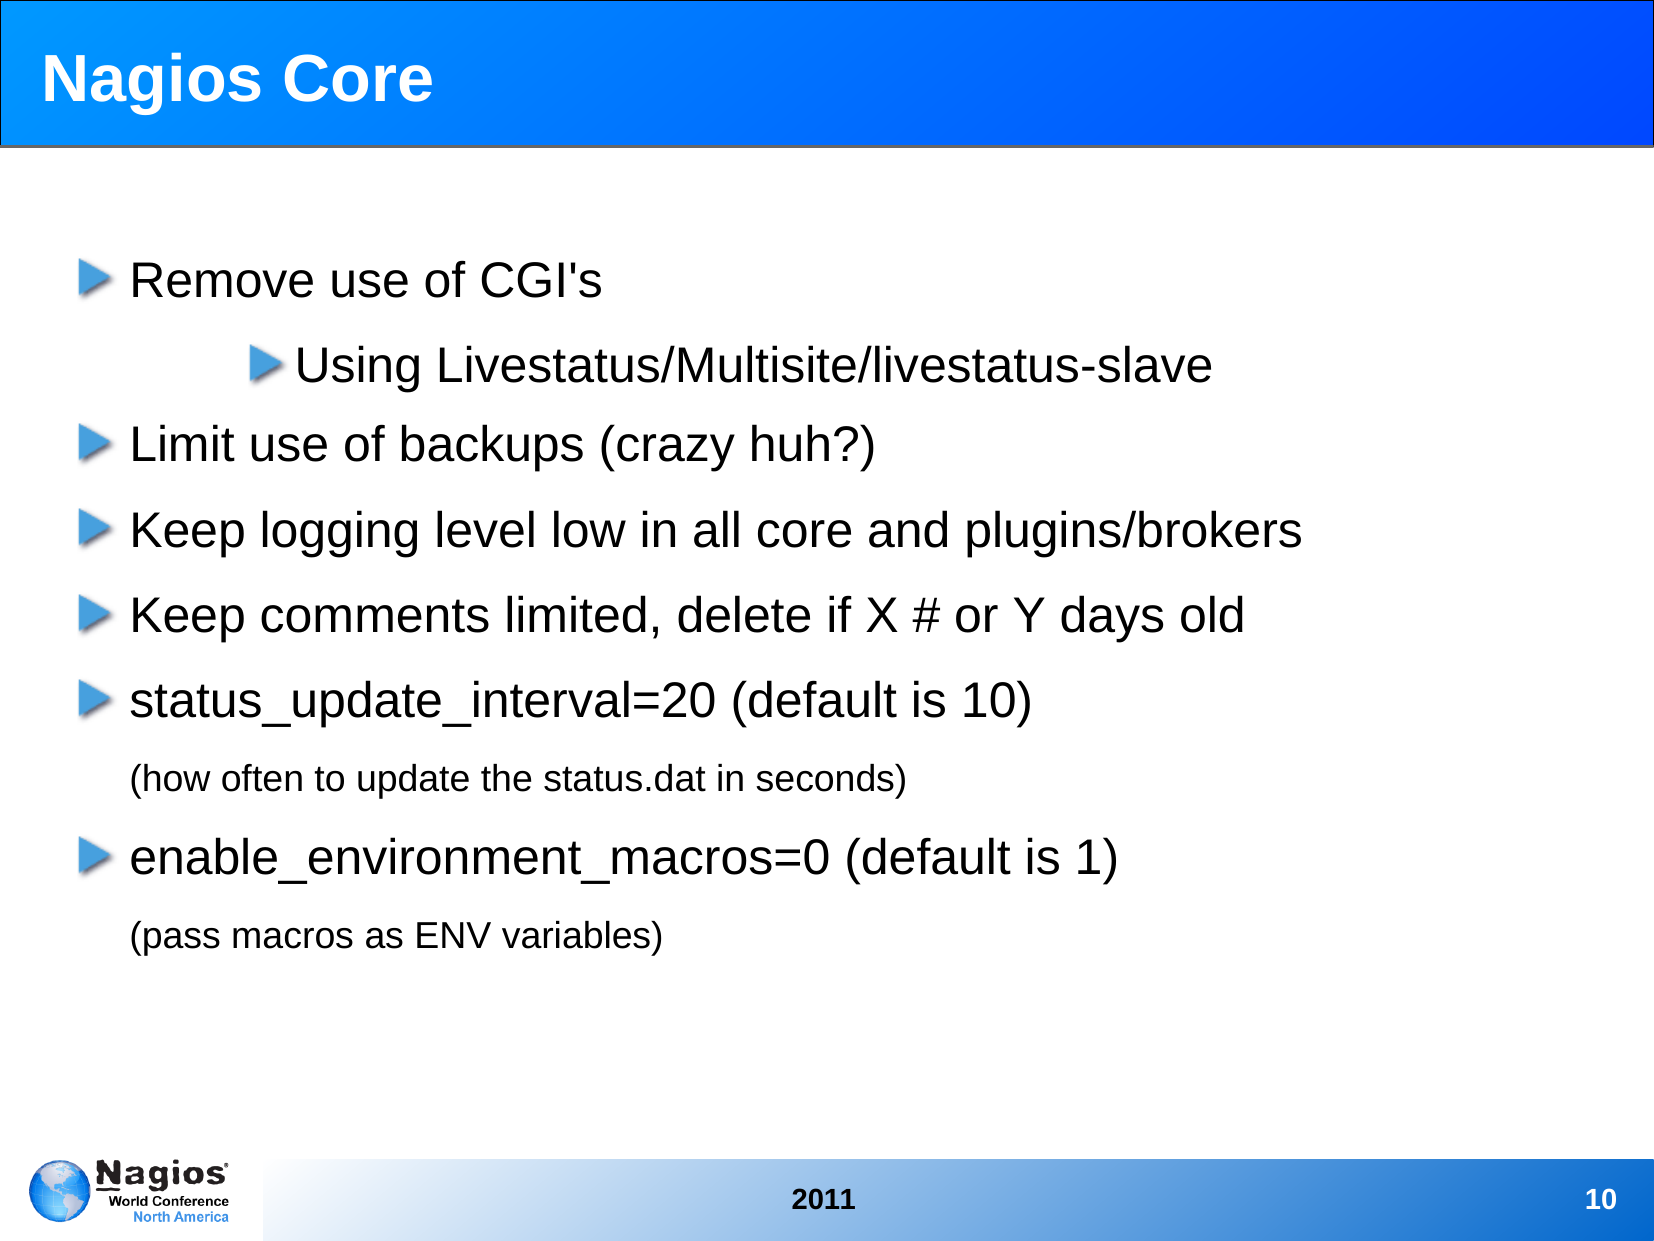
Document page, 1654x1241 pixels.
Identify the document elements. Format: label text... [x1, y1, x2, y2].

list Remove use of CGI's Using Livestatus/Multisite/livestatus-slave Limit use of backups (crazy huh?) Keep logging level low in all core and plugins/brokers Keep comments limited, delete if X # or Y days old status_update_interval=20 (default is 10) (how often to update the status.dat in seconds) enable_environment_macros=0 (default is 1) (pass macros as ENV variables) [58, 172, 1557, 1141]
picture [29, 1159, 229, 1235]
title Nagios Core [41, 29, 1248, 127]
